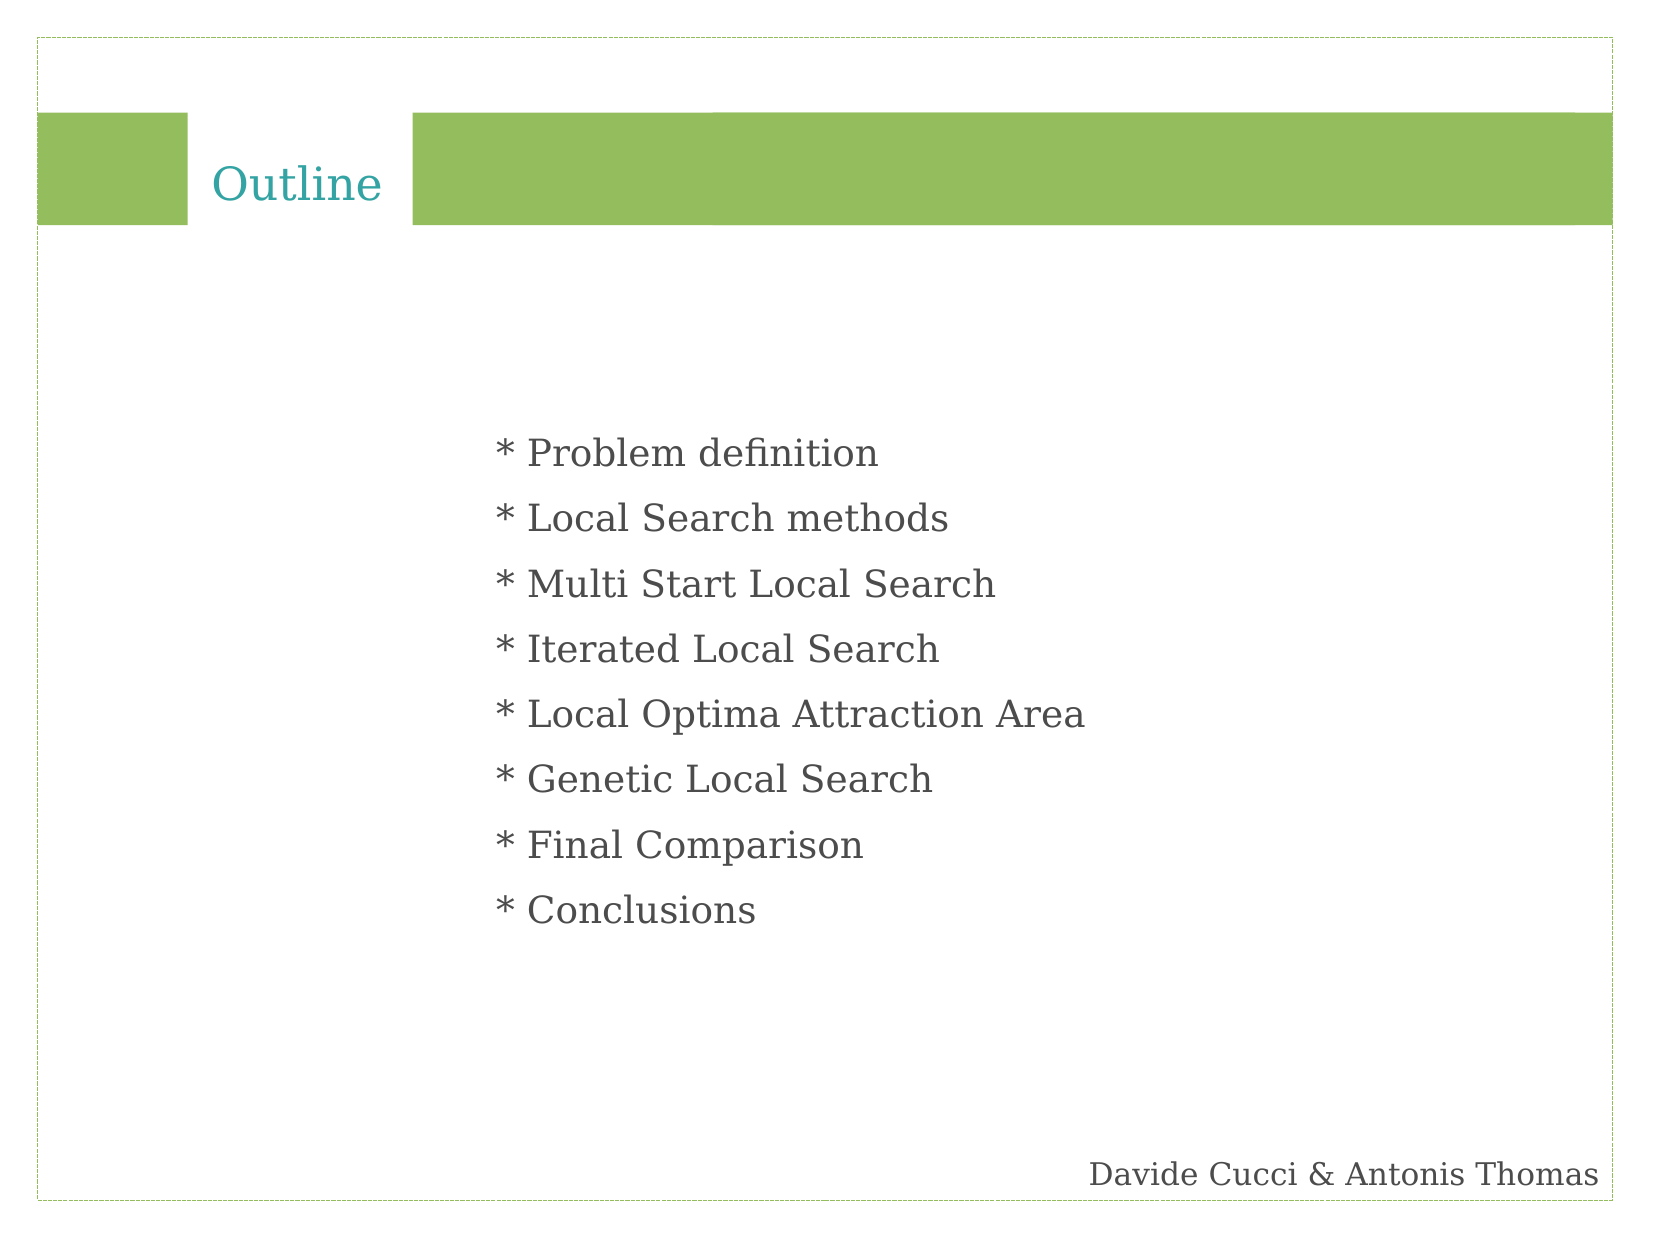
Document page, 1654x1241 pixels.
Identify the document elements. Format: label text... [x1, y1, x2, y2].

text_box Outline [196, 150, 398, 219]
text_box Davide Cucci & Antonis Thomas [1074, 1148, 1616, 1201]
text_box * Problem definition * Local Search methods * Multi Start Local Search * Iterated Local Search * Local Optima Attraction Area * Genetic Local Search * Final Comparison * Conclusions [406, 337, 1157, 962]
text_box [37, 112, 188, 226]
text_box [412, 112, 1613, 226]
